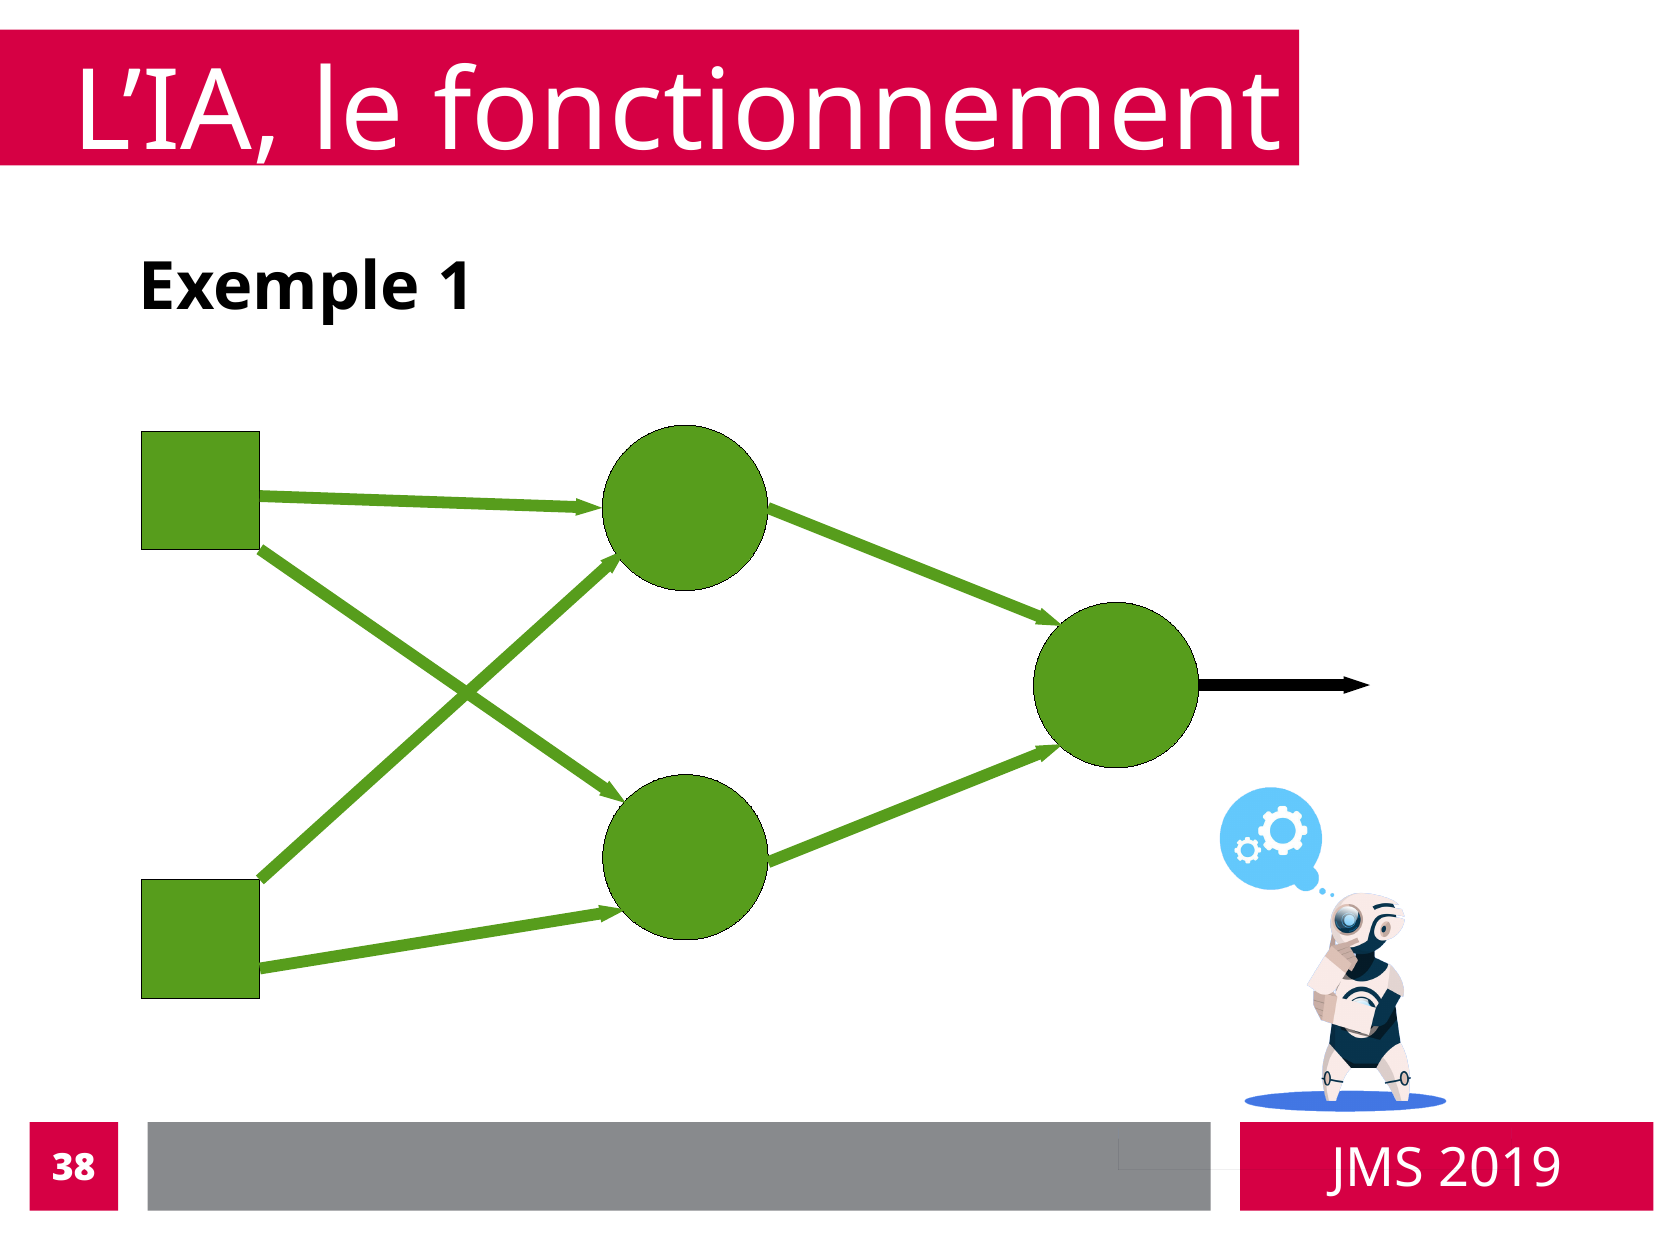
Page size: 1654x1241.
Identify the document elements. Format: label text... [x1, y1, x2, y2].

text_box [141, 879, 260, 999]
picture [1118, 744, 1512, 1170]
title L’IA, le fonctionnement [0, 29, 1371, 178]
text_box [602, 774, 769, 940]
text_box [141, 431, 260, 550]
text_box Exemple 1 [0, 237, 615, 330]
text_box [602, 425, 768, 591]
text_box [1033, 602, 1199, 768]
